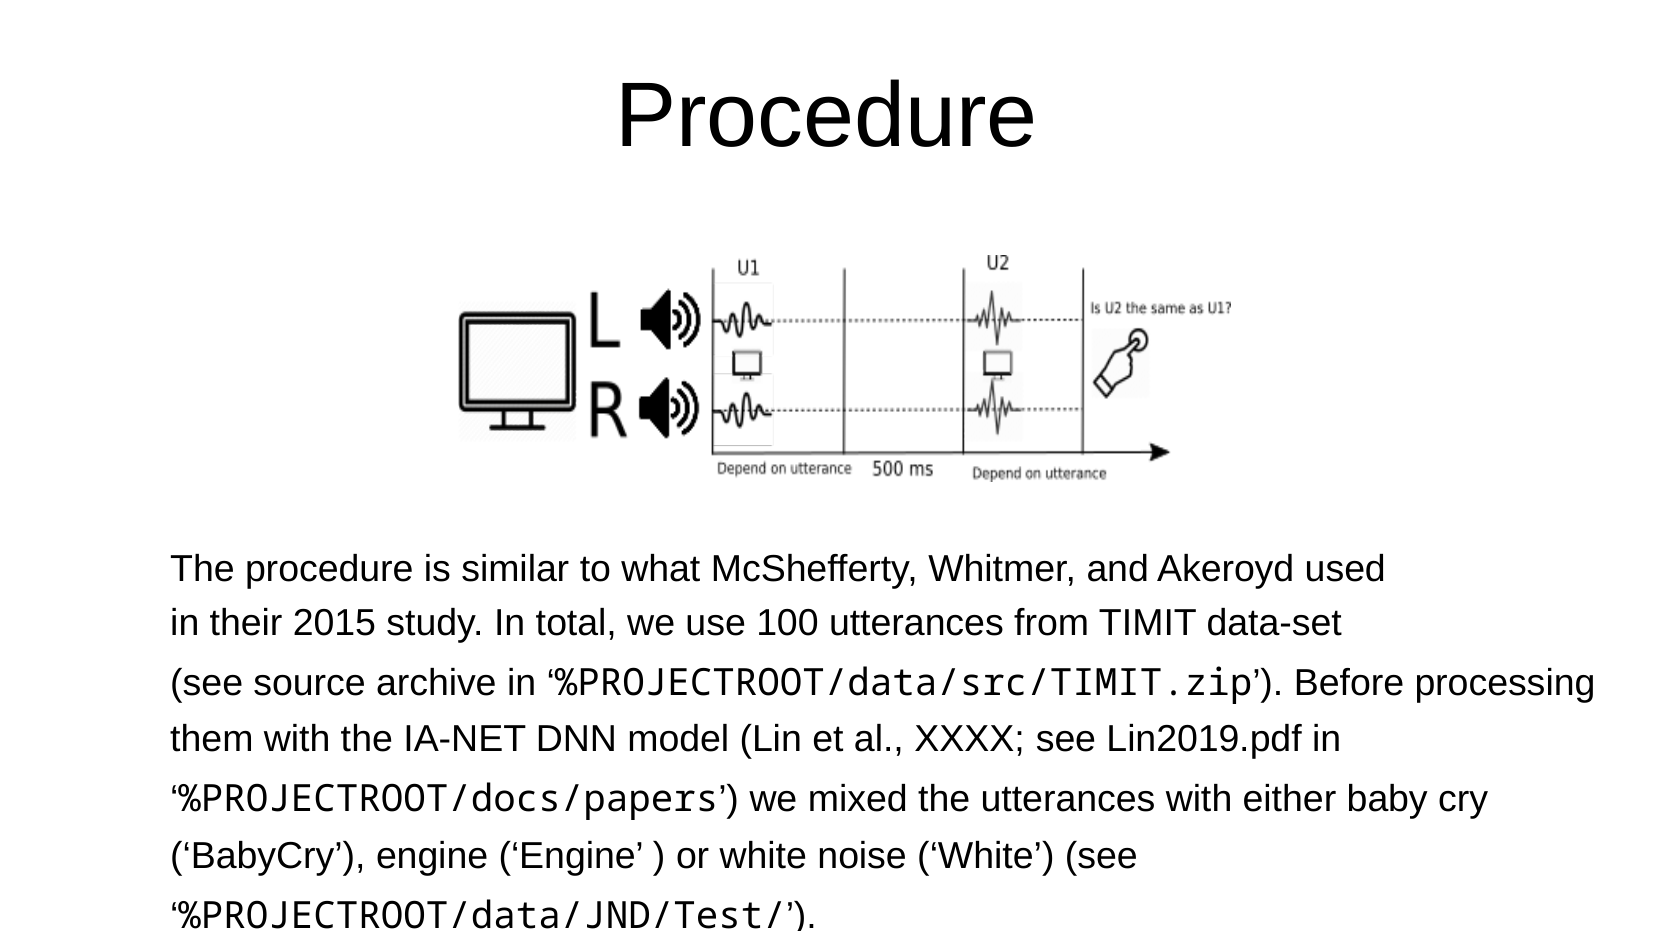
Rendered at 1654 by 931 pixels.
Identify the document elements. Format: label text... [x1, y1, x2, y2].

picture [458, 255, 1231, 482]
text_box The procedure is similar to what McShefferty, Whitmer, and Akeroyd used in their 2015 study. In total, we use 100 utterances from TIMIT data-set (see source archive in ‘%PROJECTROOT/data/src/TIMIT.zip’). Before processing them with the IA-NET DNN model (Lin et al., XXXX; see Lin2019.pdf in ‘%PROJECTROOT/docs/papers’) we mixed the utterances with either baby cry (‘BabyCry’), engine (‘Engine’ ) or white noise (‘White’) (see ‘%PROJECTROOT/data/JND/Test/’). [155, 540, 1654, 920]
title Procedure [82, 37, 1571, 193]
